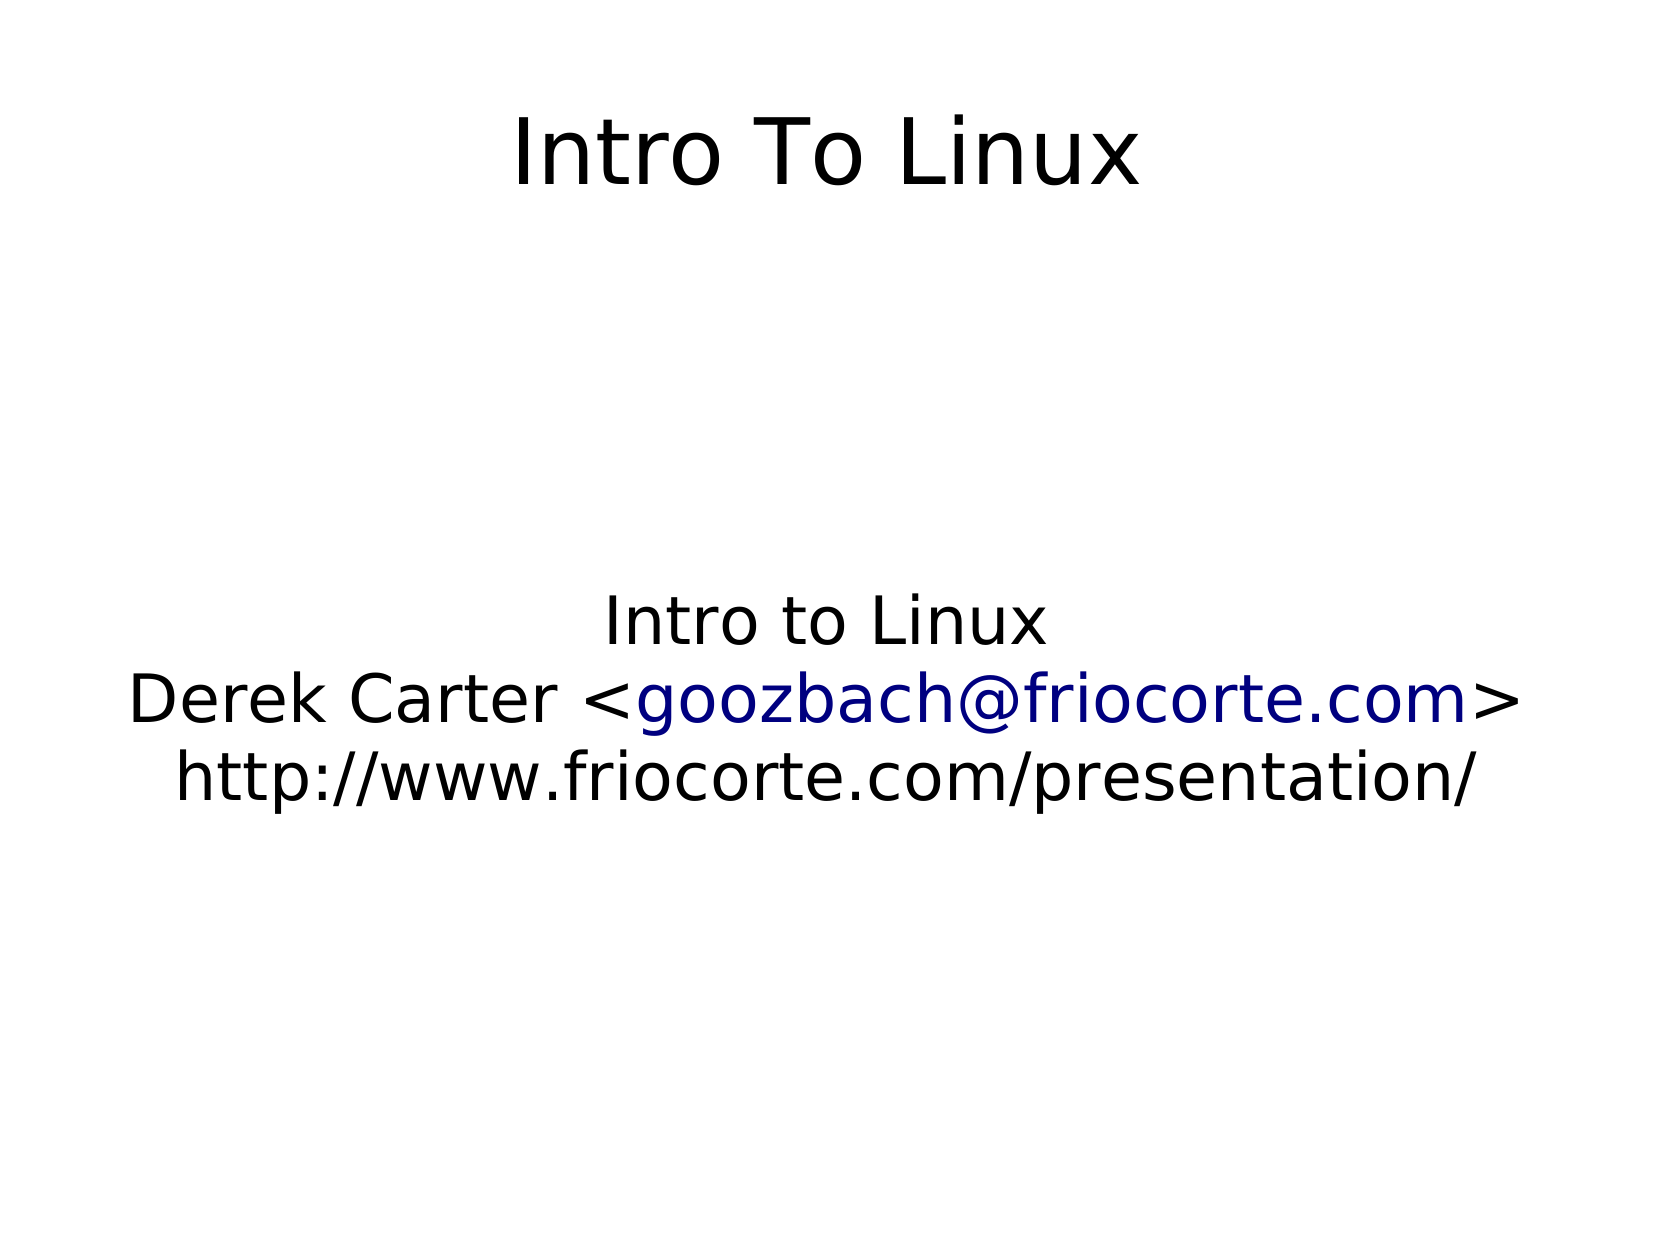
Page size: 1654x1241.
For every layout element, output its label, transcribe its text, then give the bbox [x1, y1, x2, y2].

subtitle Intro to Linux Derek Carter <goozbach@friocorte.com> http://www.friocorte.com/presentation/ [82, 290, 1571, 1109]
title Intro To Linux [82, 49, 1571, 257]
